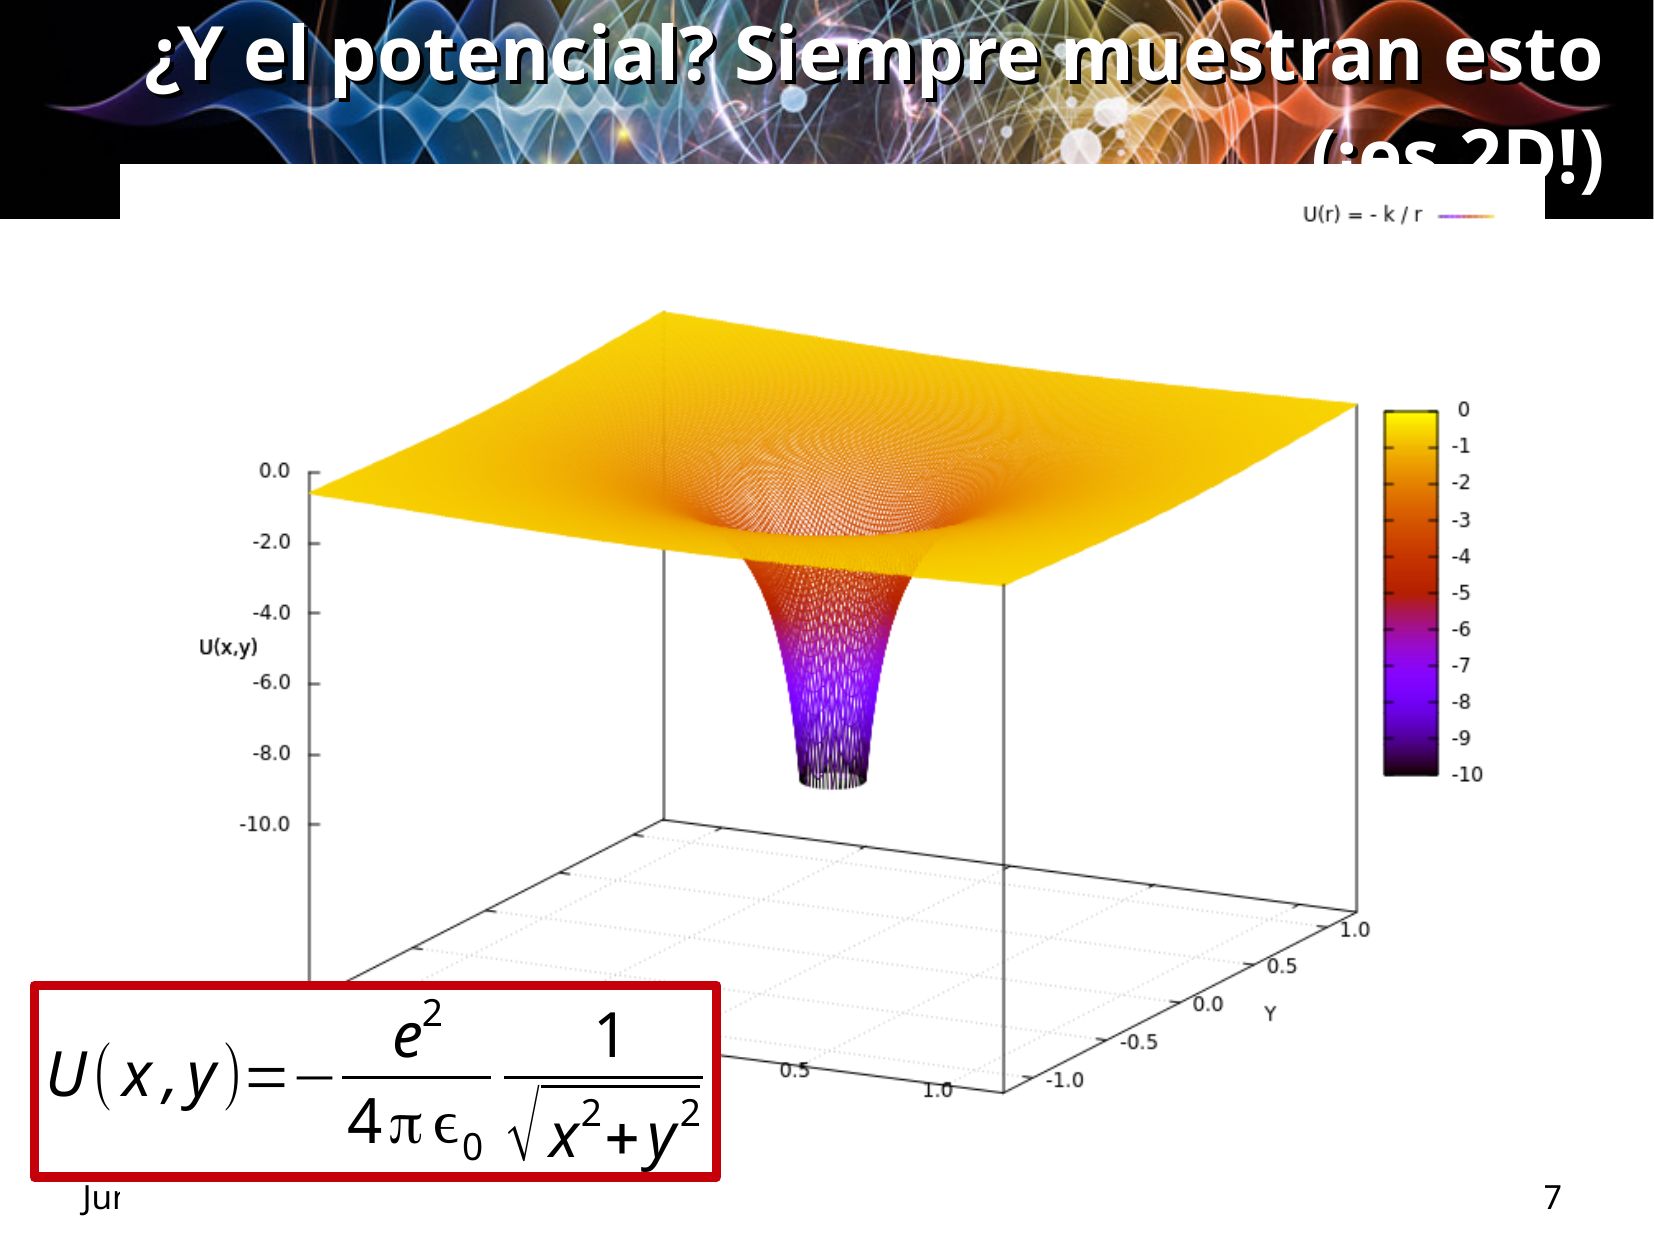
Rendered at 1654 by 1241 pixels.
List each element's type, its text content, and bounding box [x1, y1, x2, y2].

picture [0, 0, 1654, 1241]
chart [38, 990, 712, 1173]
title ¿Y el potencial? Siempre muestran esto (¡es 2D!) [45, 15, 1606, 191]
